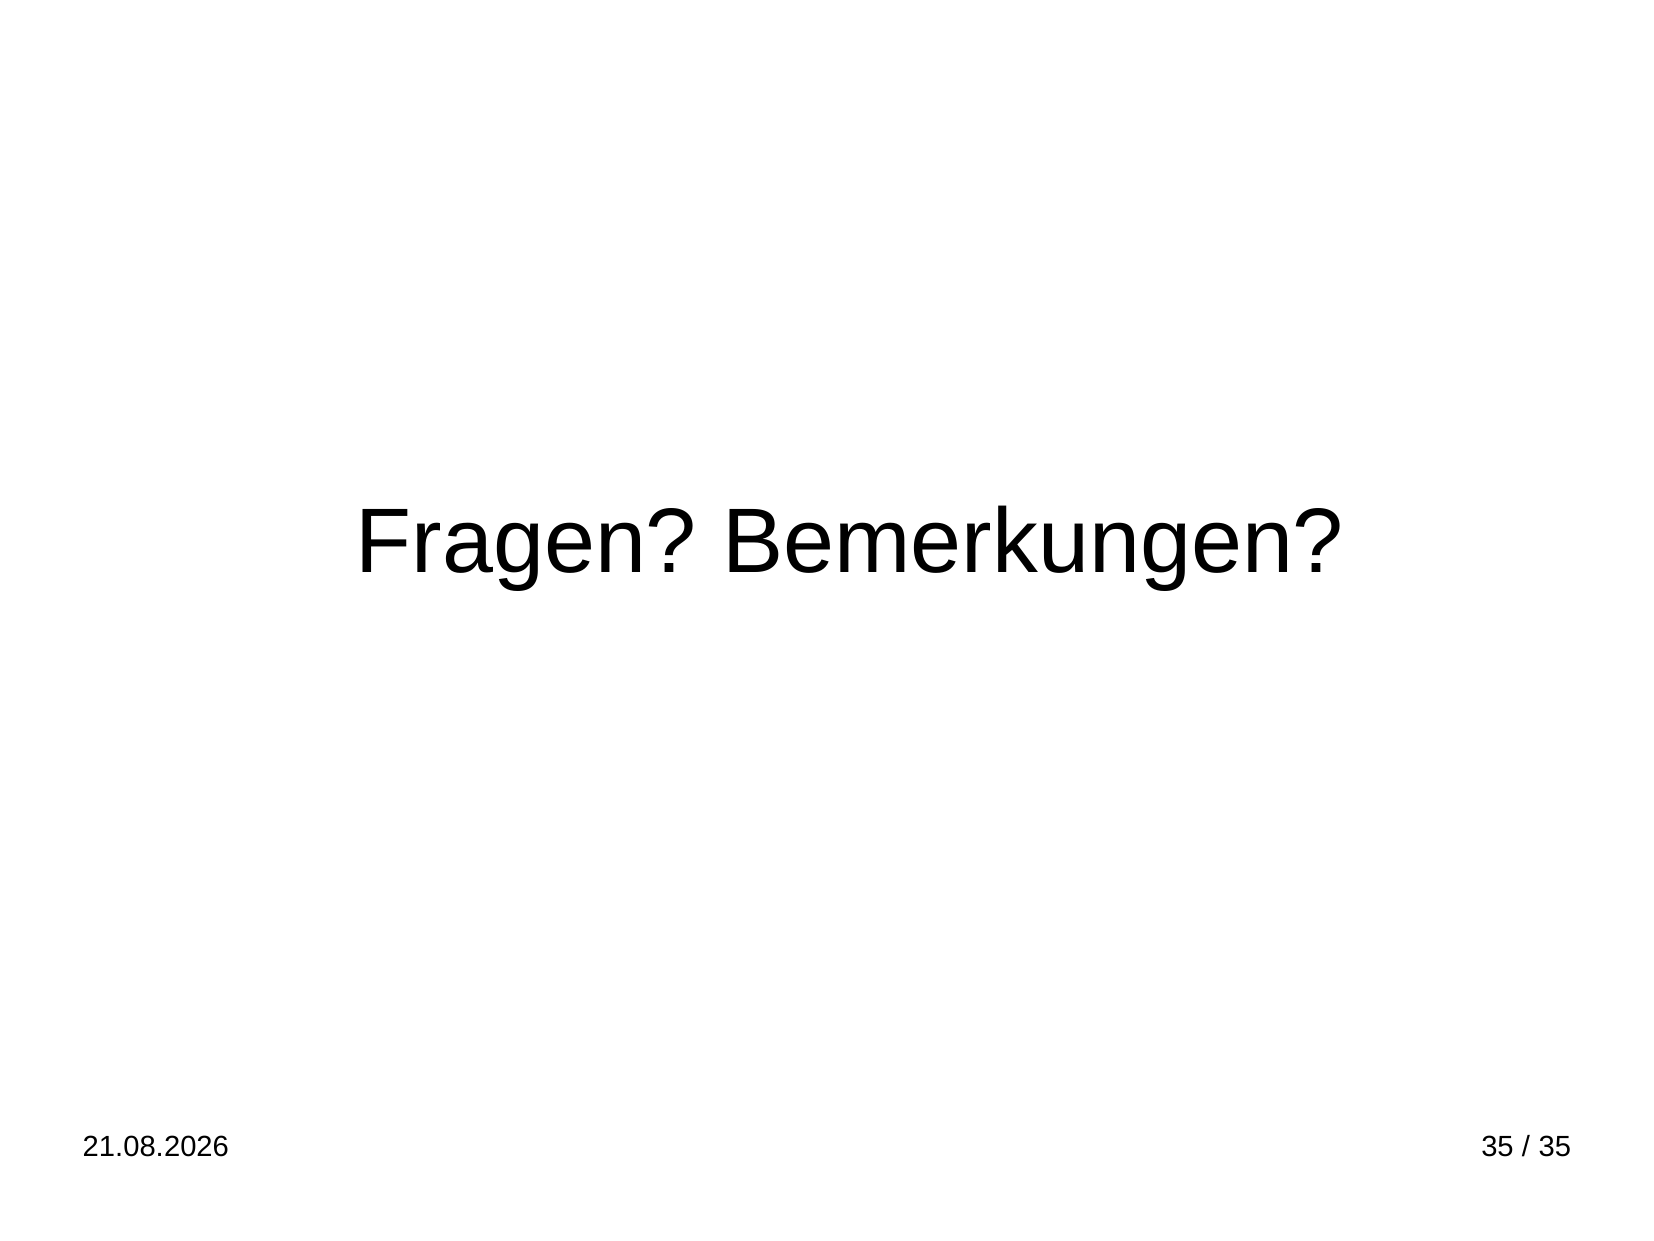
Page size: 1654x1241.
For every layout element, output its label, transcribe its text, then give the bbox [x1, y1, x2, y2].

title Fragen? Bemerkungen? [106, 437, 1595, 645]
